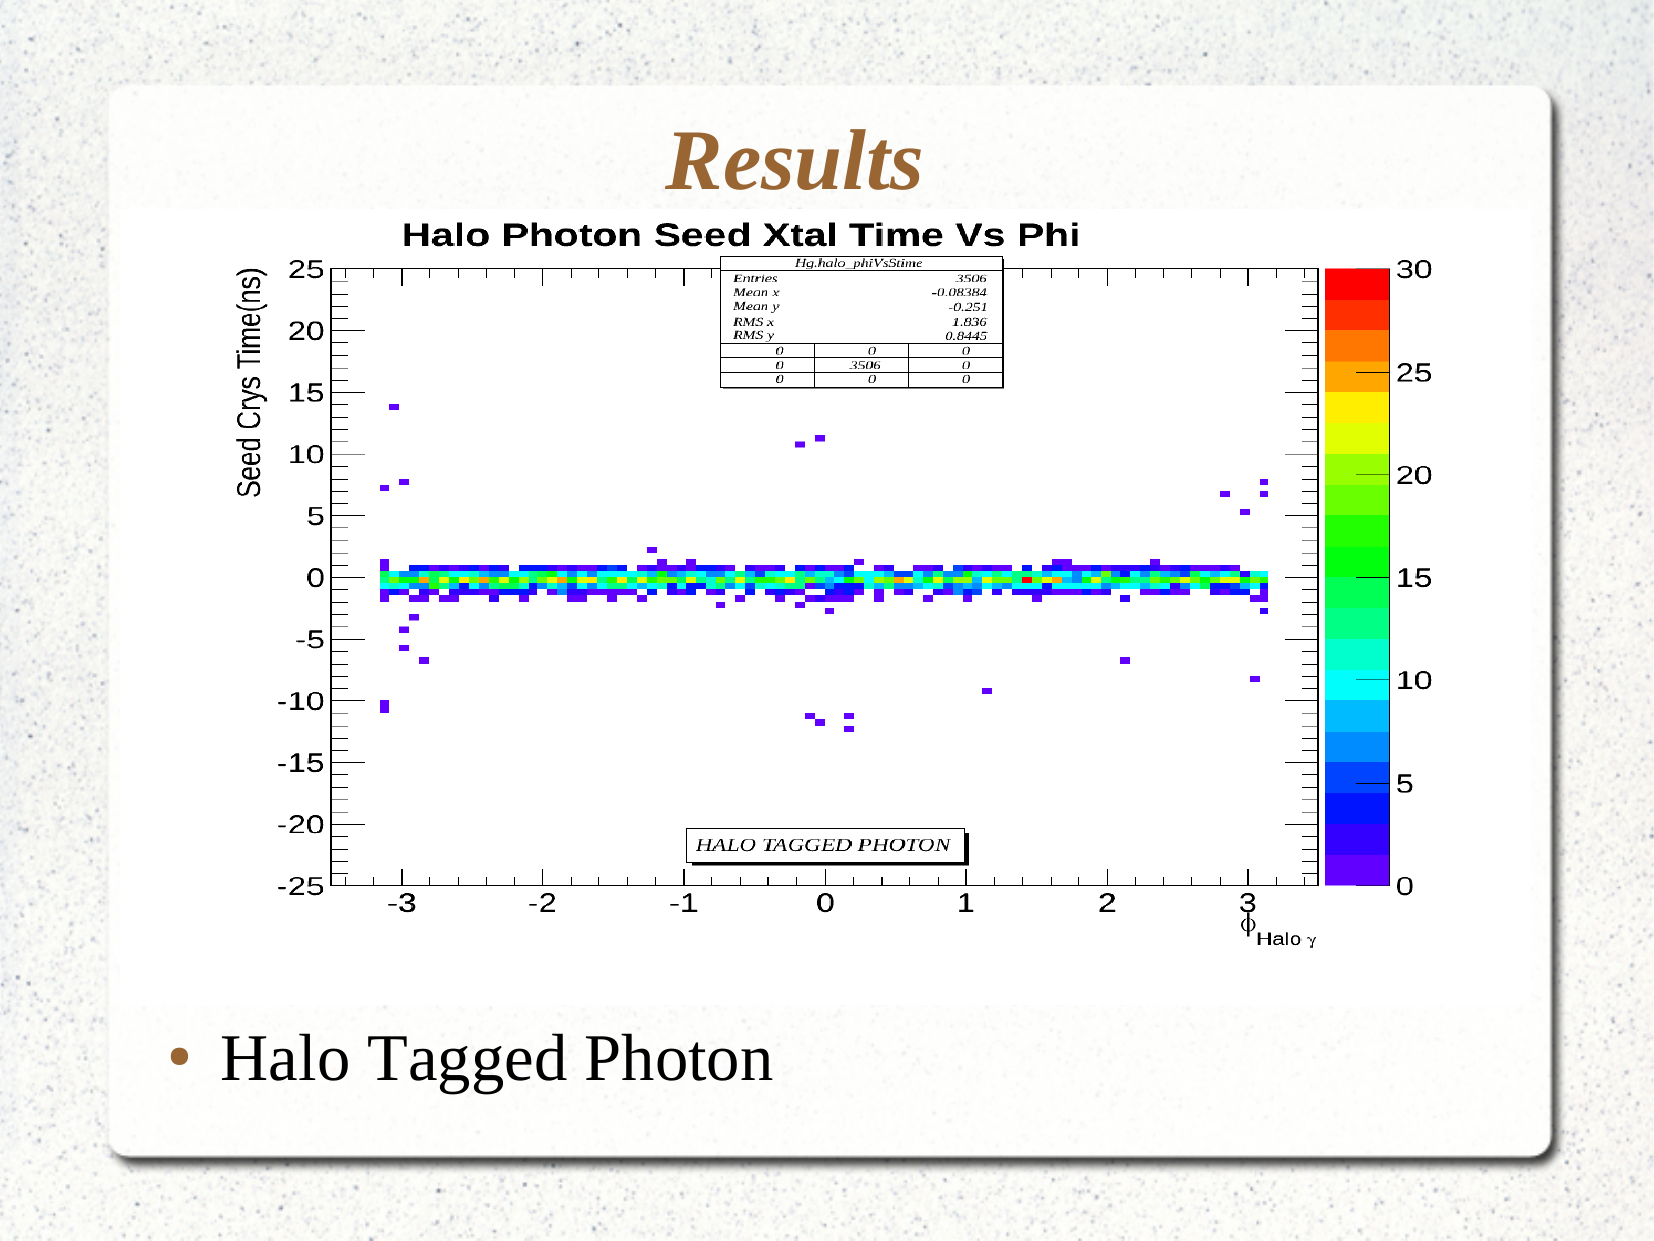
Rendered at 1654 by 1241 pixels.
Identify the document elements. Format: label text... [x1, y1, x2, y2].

picture [0, 0, 1654, 1241]
list Halo Tagged Photon [150, 1020, 1479, 1096]
title Results [360, 96, 1231, 209]
